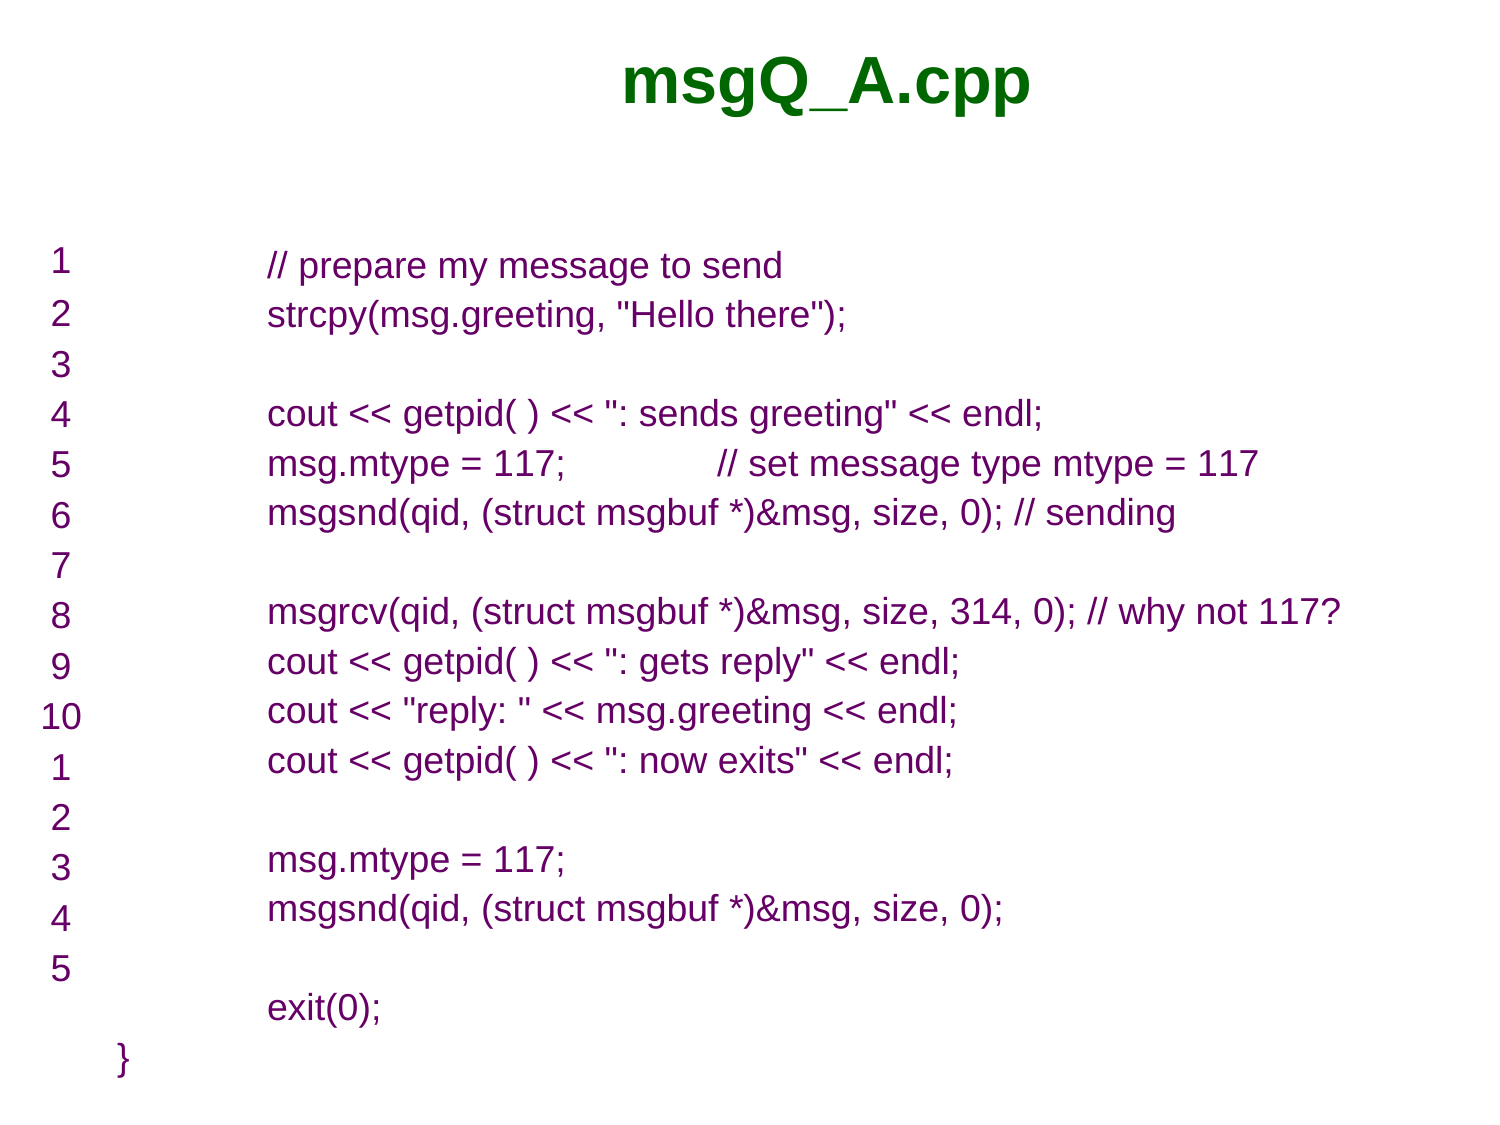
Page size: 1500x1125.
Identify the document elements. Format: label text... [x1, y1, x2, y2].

text_box // prepare my message to send strcpy(msg.greeting, "Hello there"); cout << getpid( ) << ": sends greeting" << endl; msg.mtype = 117; // set message type mtype = 117 msgsnd(qid, (struct msgbuf *)&msg, size, 0); // sending msgrcv(qid, (struct msgbuf *)&msg, size, 314, 0); // why not 117? cout << getpid( ) << ": gets reply" << endl; cout << "reply: " << msg.greeting << endl; cout << getpid( ) << ": now exits" << endl; msg.mtype = 117; msgsnd(qid, (struct msgbuf *)&msg, size, 0); exit(0); } [102, 228, 1440, 1086]
text_box 1 2 3 4 5 6 7 8 9 10 1 2 3 4 5 [0, 233, 102, 995]
title msgQ_A.cpp [154, 29, 1500, 125]
